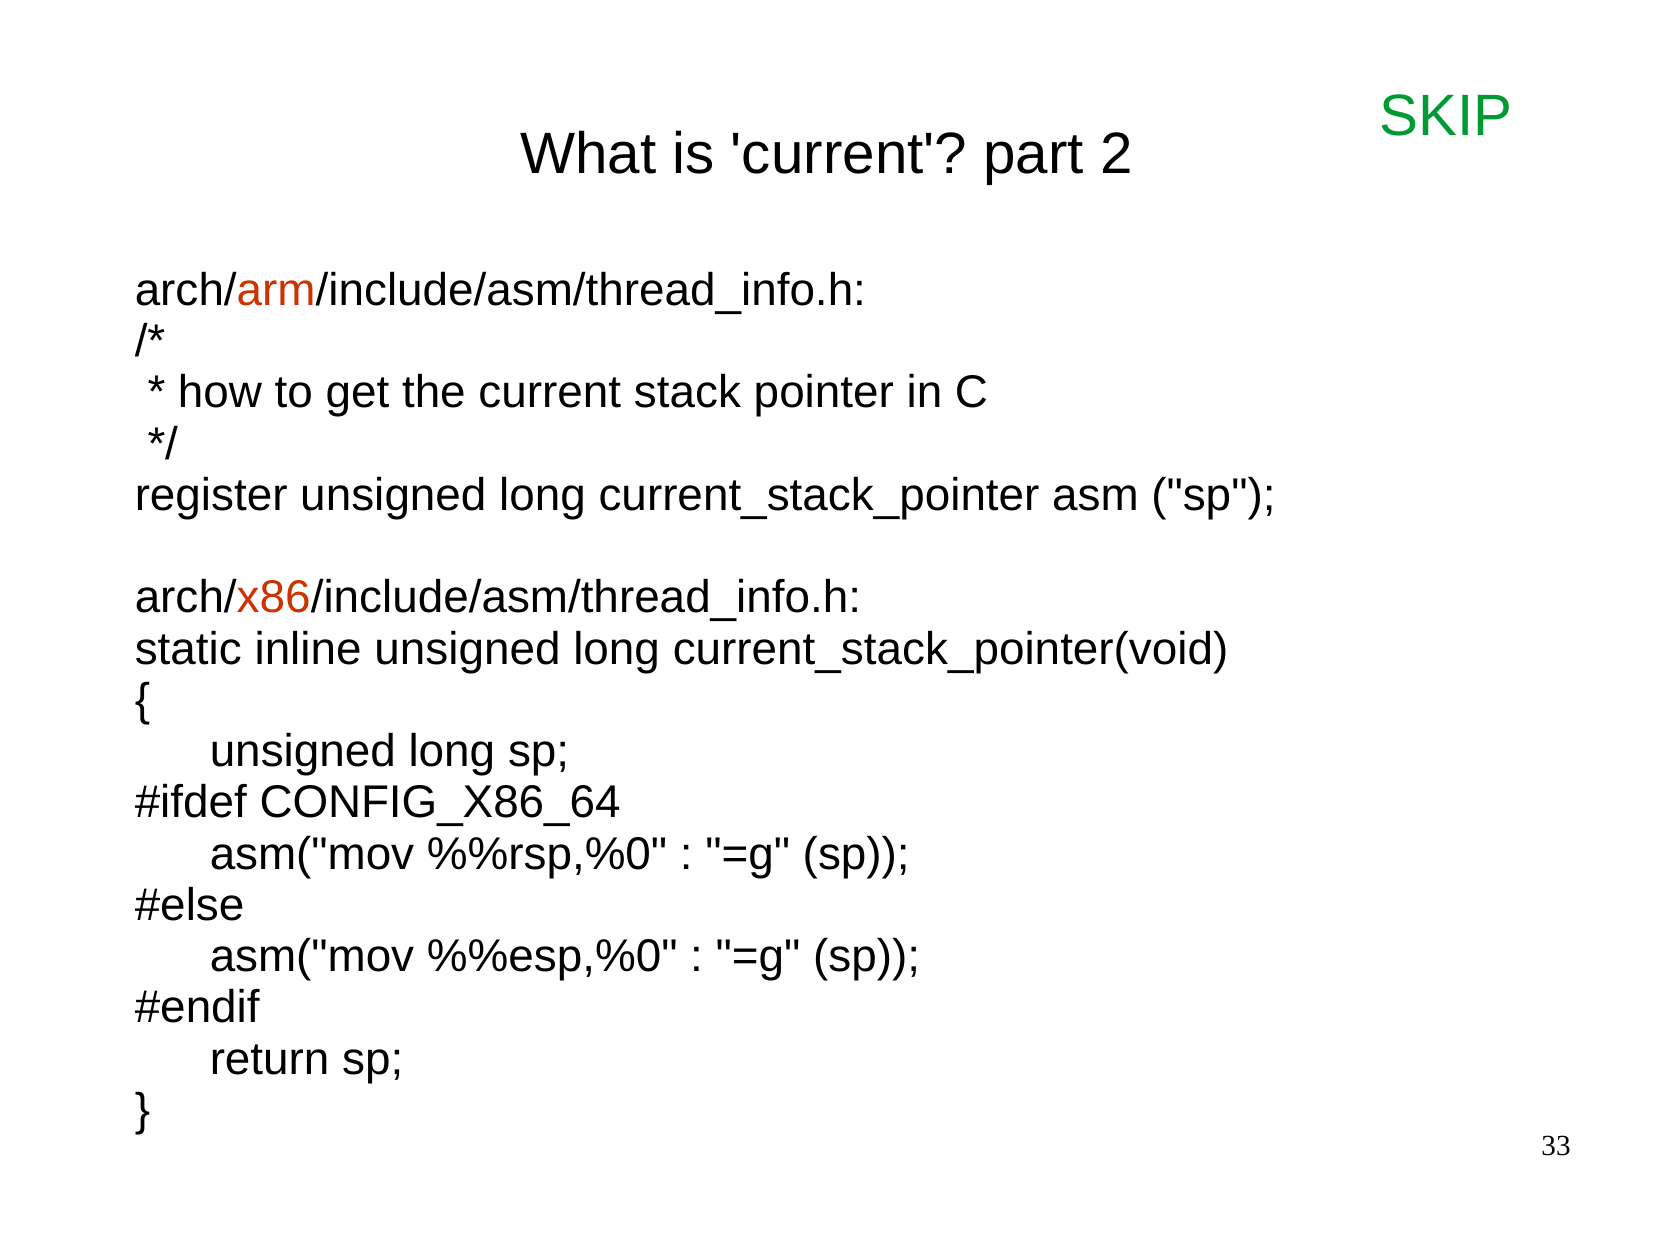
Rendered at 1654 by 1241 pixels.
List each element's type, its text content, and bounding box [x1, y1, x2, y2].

text_box SKIP [1365, 75, 1571, 155]
text_box arch/arm/include/asm/thread_info.h: /* * how to get the current stack pointer in C */ register unsigned long current_stack_pointer asm ("sp"); arch/x86/include/asm/thread_info.h: static inline unsigned long current_stack_pointer(void) { unsigned long sp; #ifdef CONFIG_X86_64 asm("mov %%rsp,%0" : "=g" (sp)); #else asm("mov %%esp,%0" : "=g" (sp)); #endif return sp; } [120, 256, 1621, 1143]
title What is 'current'? part 2 [82, 49, 1571, 257]
